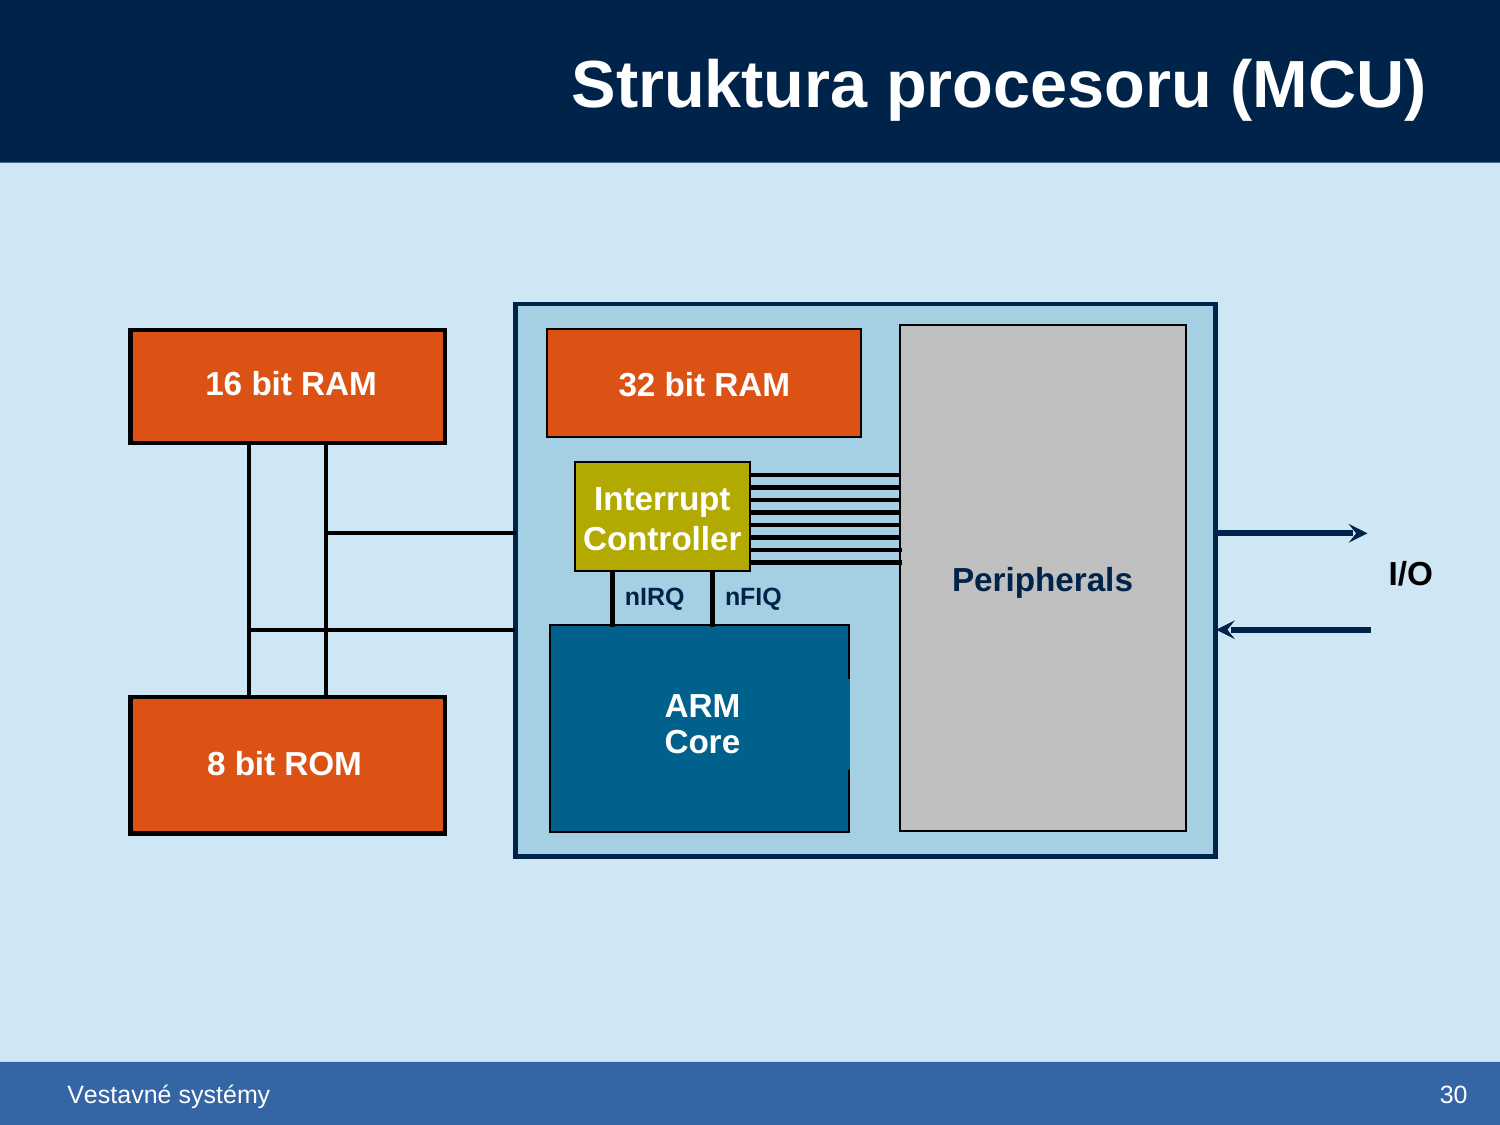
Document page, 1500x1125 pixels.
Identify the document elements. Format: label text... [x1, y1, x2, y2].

text_box nIRQ [612, 575, 700, 615]
text_box [130, 329, 446, 443]
text_box I/O [1357, 547, 1464, 603]
text_box ARM Core [554, 679, 850, 770]
title Struktura procesoru (MCU) [324, 0, 1443, 163]
text_box Peripherals [899, 324, 1186, 831]
text_box 16 bit RAM [135, 356, 448, 412]
text_box [130, 697, 446, 834]
text_box nFIQ [712, 575, 801, 615]
text_box [515, 303, 1216, 857]
text_box Interrupt Controller [574, 462, 750, 572]
text_box 8 bit ROM [125, 737, 445, 793]
text_box 32 bit RAM [547, 328, 862, 438]
